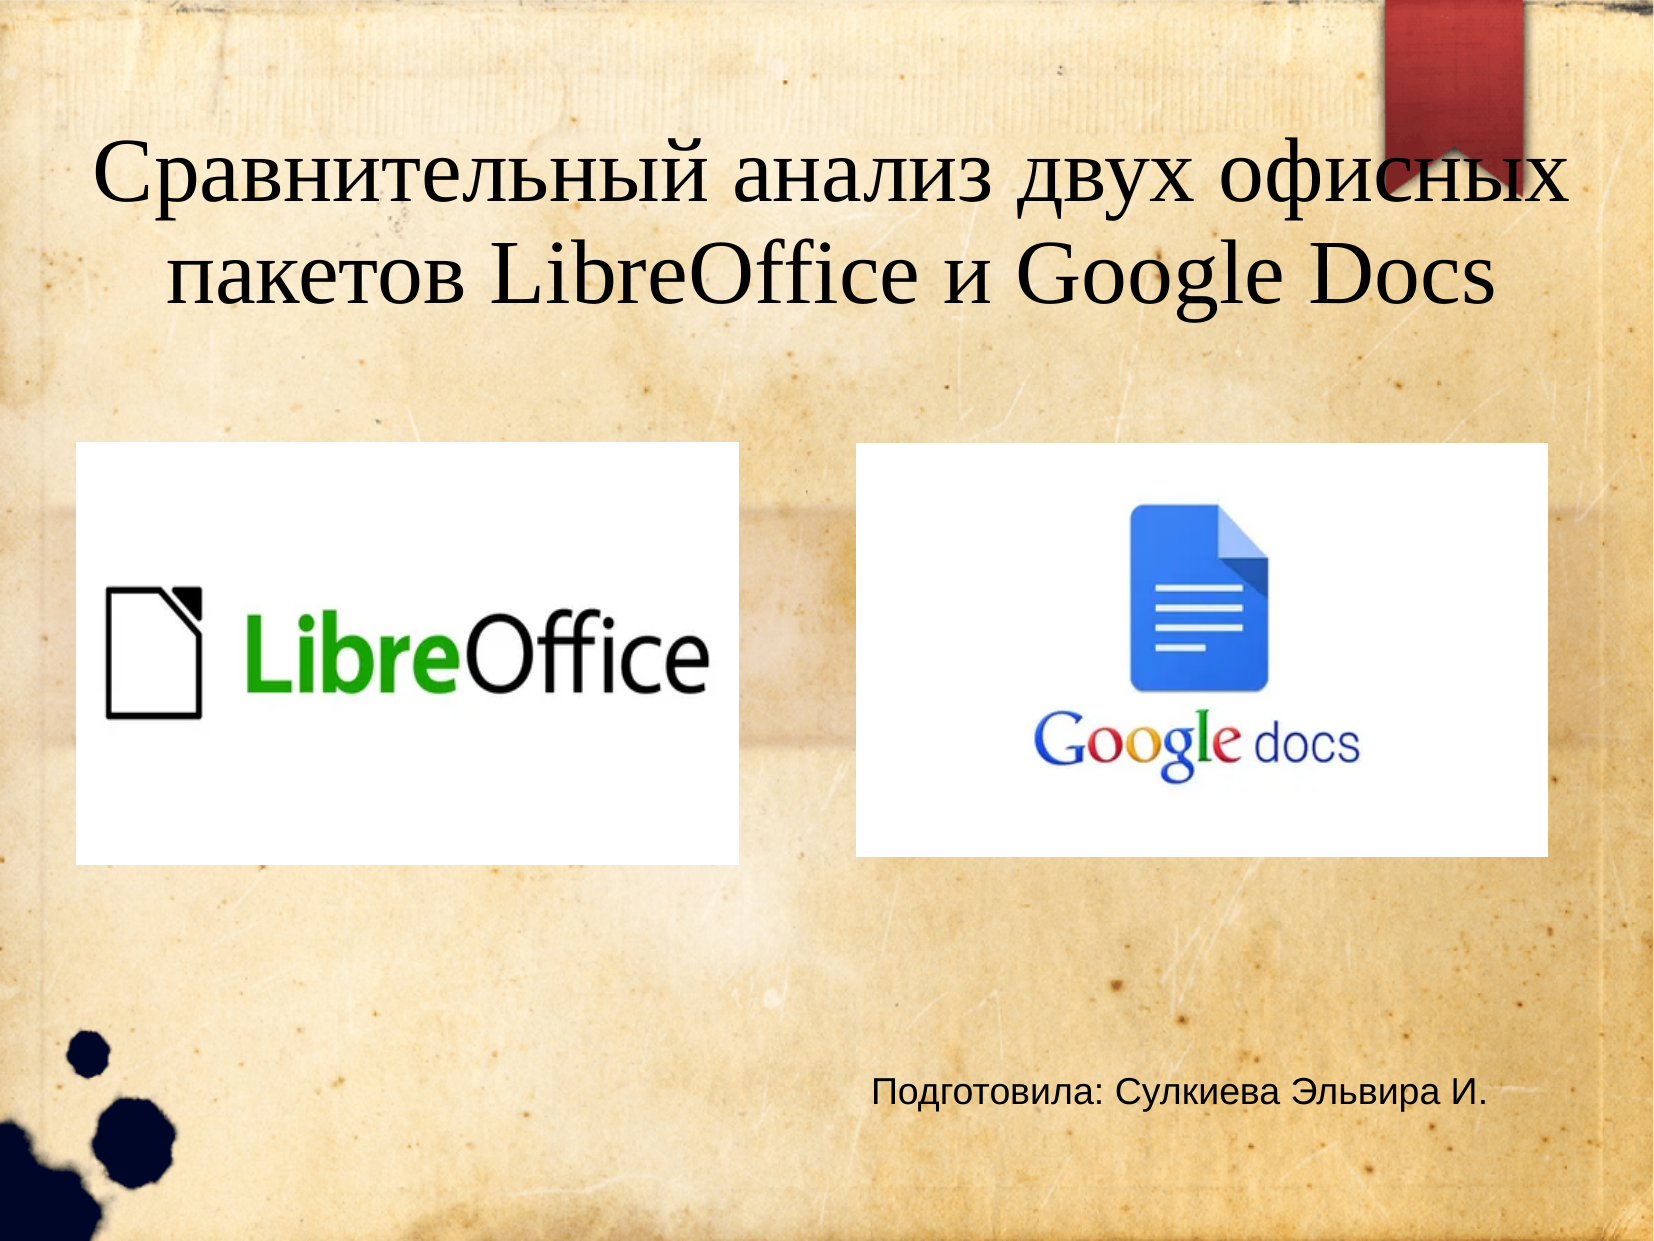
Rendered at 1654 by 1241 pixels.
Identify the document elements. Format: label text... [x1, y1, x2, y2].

text_box Подготовила: Сулкиева Эльвира И. [856, 1062, 1536, 1162]
text_box [739, 472, 856, 680]
picture [0, 0, 1654, 1241]
title Сравнительный анализ двух офисных пакетов LibreOffice и Google Docs [88, 118, 1577, 326]
